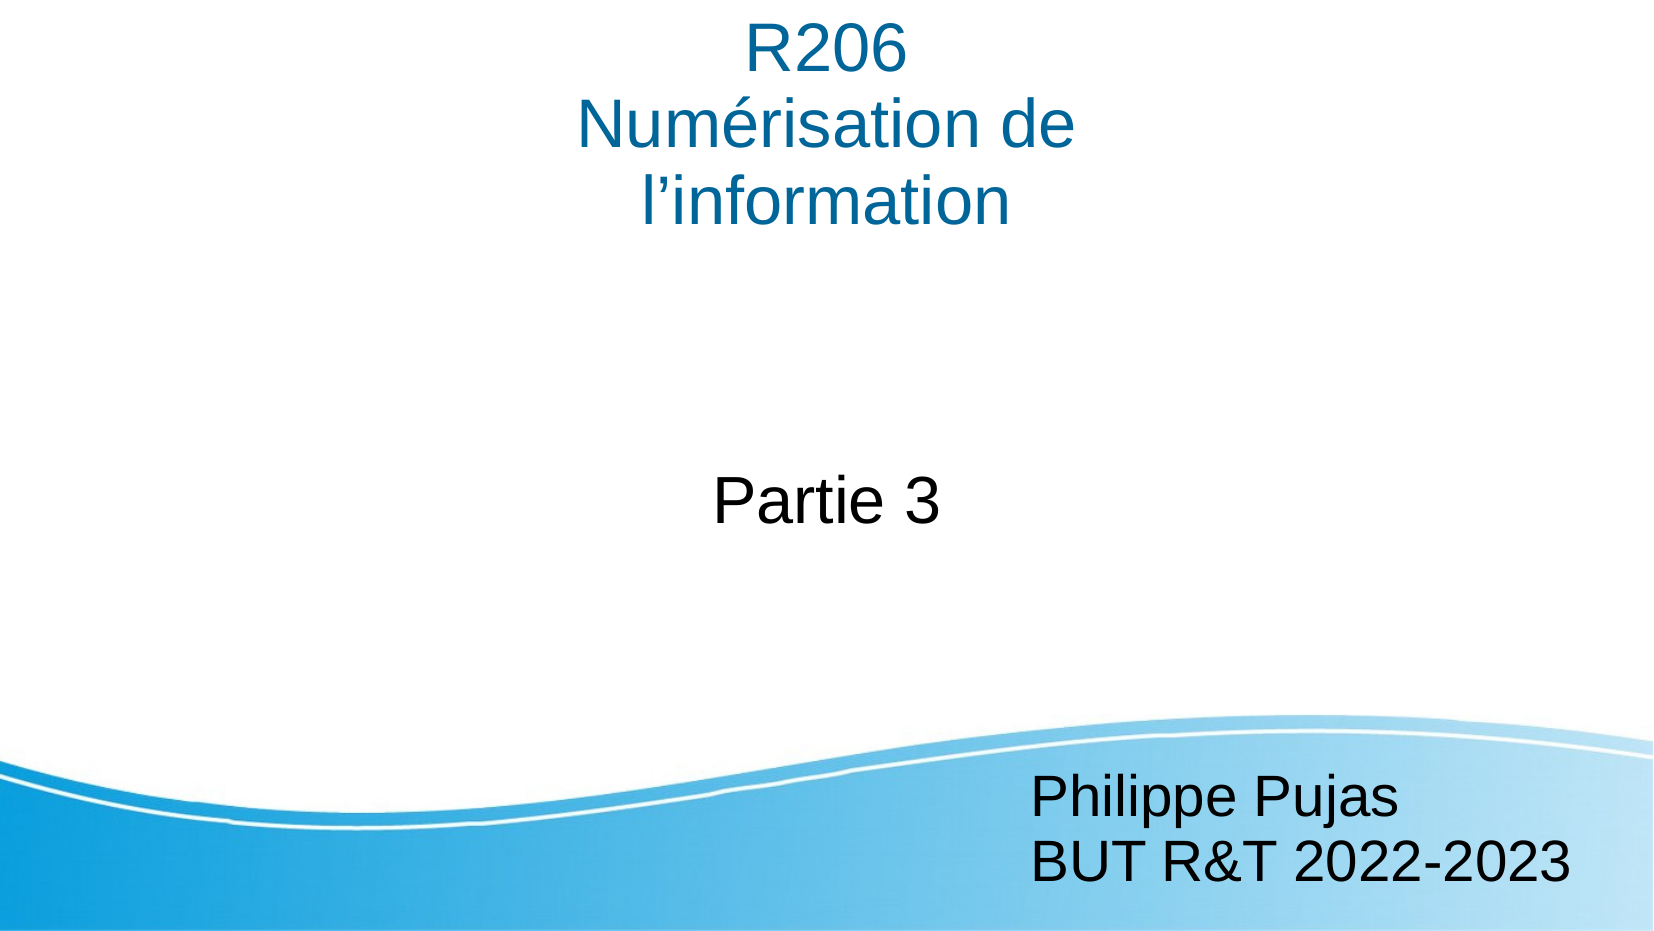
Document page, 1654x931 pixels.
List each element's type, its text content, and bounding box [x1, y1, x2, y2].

text_box Philippe Pujas BUT R&T 2022-2023 [1015, 755, 1654, 926]
subtitle Partie 3 [82, 274, 1571, 727]
picture [0, 714, 1654, 931]
title R206 Numérisation de l’information [389, 8, 1264, 240]
